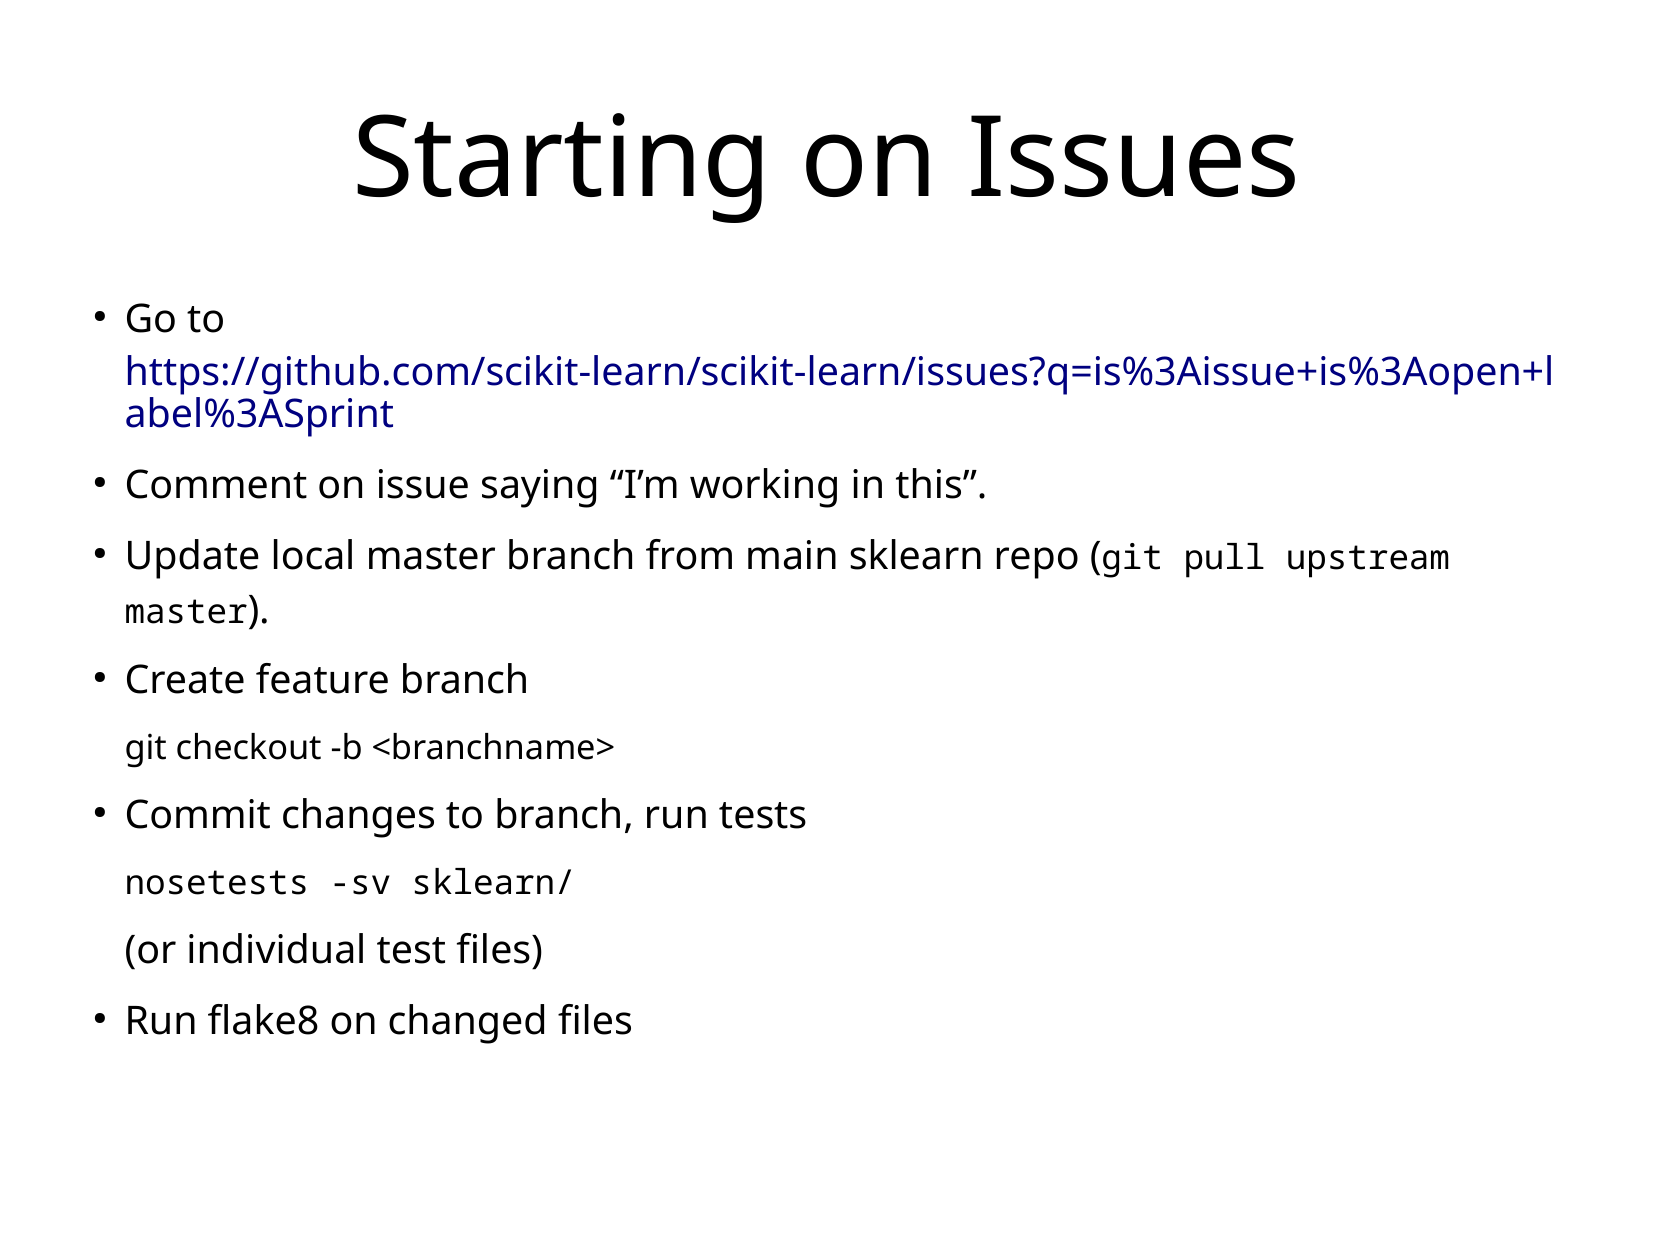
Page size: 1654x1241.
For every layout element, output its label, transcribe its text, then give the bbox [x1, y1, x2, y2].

list Go to https://github.com/scikit-learn/scikit-learn/issues?q=is%3Aissue+is%3Aopen+label%3ASprint Comment on issue saying “I’m working in this”. Update local master branch from main sklearn repo (git pull upstream master). Create feature branch git checkout -b <branchname> Commit changes to branch, run tests nosetests -sv sklearn/ (or individual test files) Run flake8 on changed files [82, 290, 1571, 1010]
title Starting on Issues [82, 49, 1571, 257]
